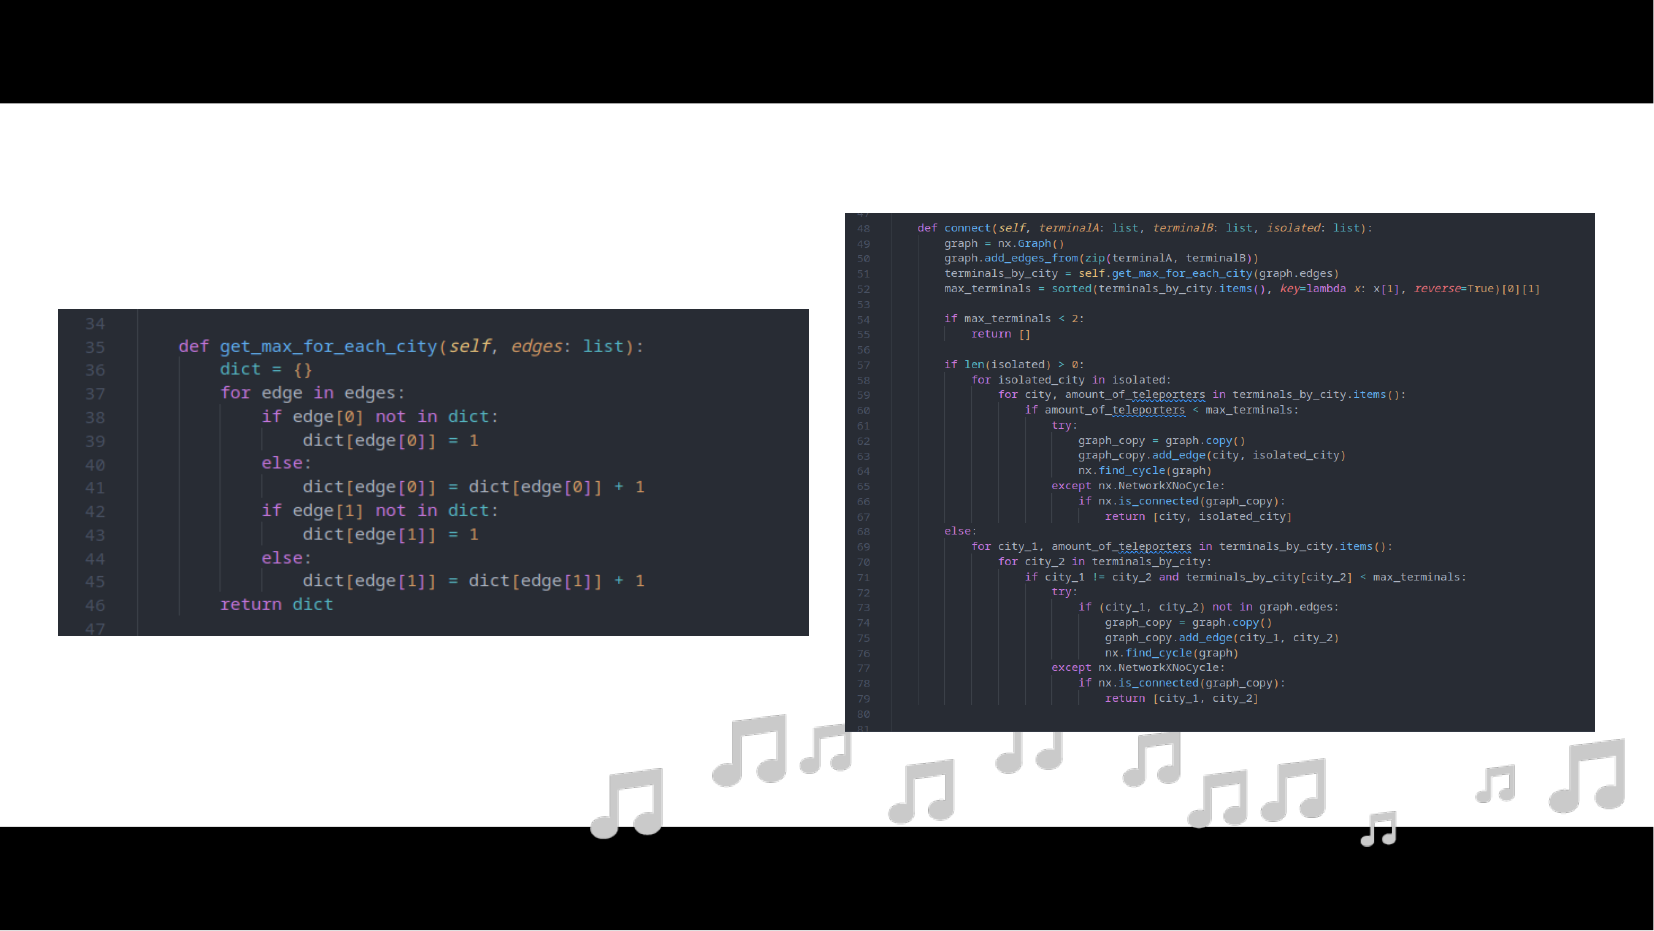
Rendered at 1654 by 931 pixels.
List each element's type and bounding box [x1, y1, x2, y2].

picture [845, 213, 1595, 732]
picture [58, 309, 809, 636]
